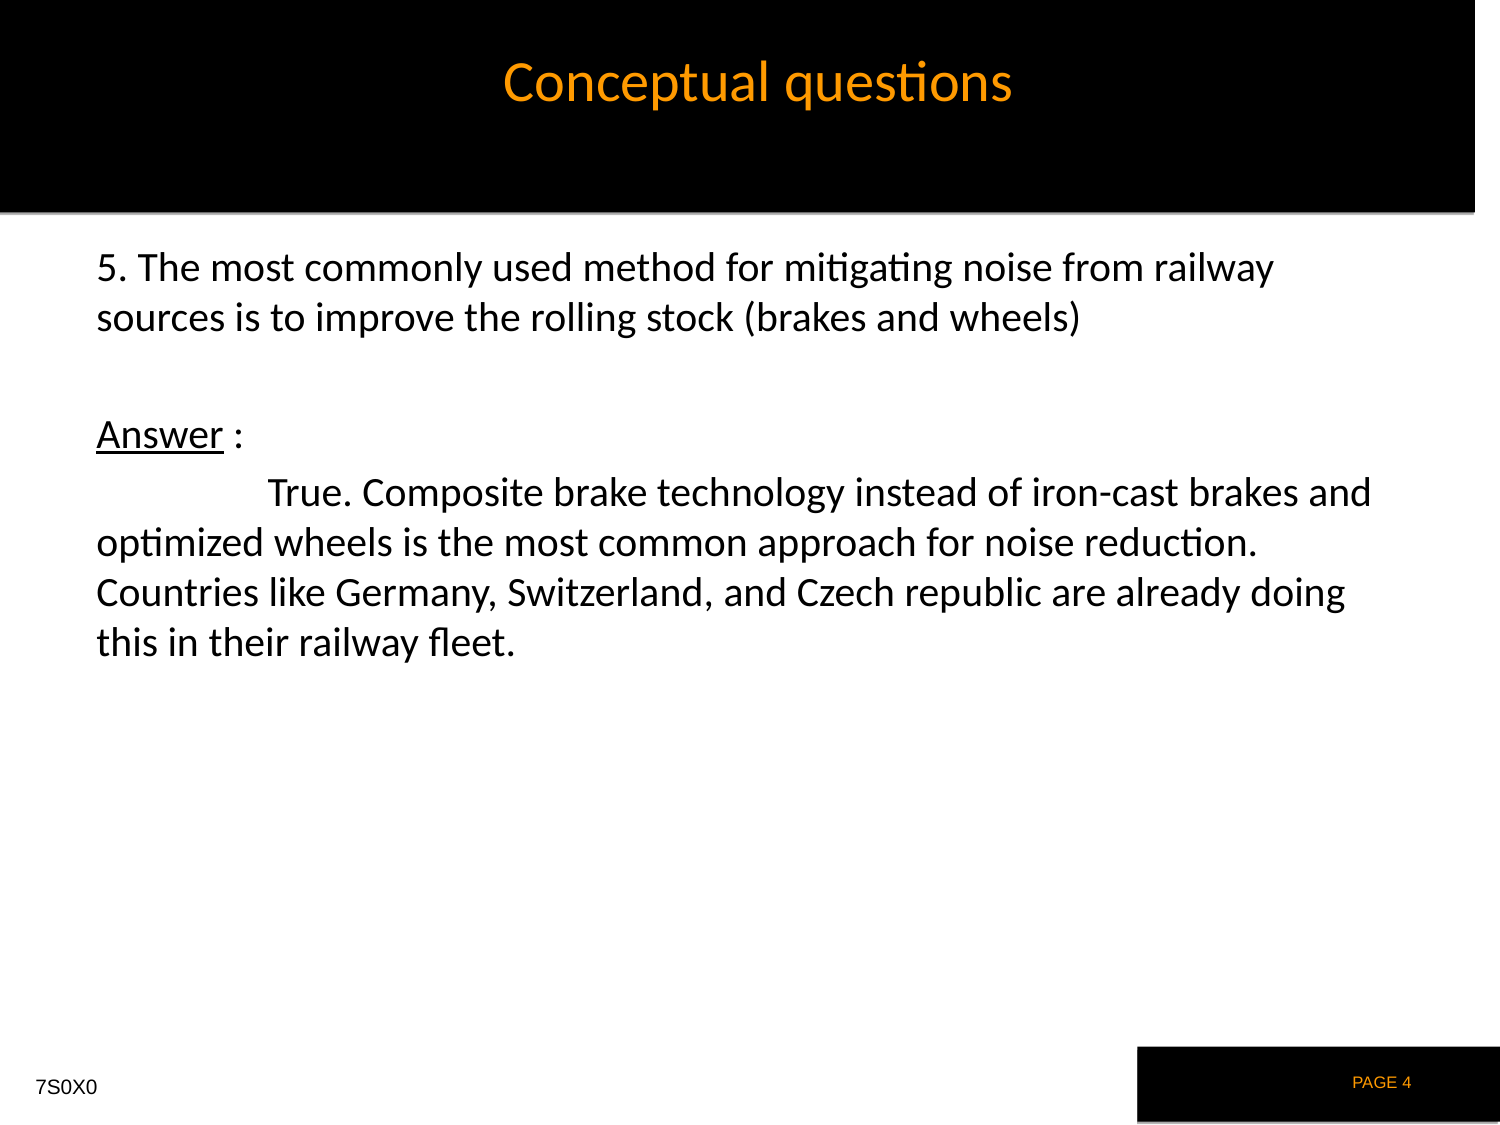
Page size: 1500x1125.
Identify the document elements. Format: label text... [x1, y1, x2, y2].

text_box [0, 0, 1475, 213]
title Conceptual questions [100, 35, 1417, 187]
list 5. The most commonly used method for mitigating noise from railway sources is to improve the rolling stock (brakes and wheels) Answer : True. Composite brake technology instead of iron-cast brakes and optimized wheels is the most common approach for noise reduction. Countries like Germany, Switzerland, and Czech republic are already doing this in their railway fleet. [81, 232, 1394, 736]
text_box 7S0X0 [35, 1070, 626, 1102]
text_box PAGE 4 [1352, 1066, 1453, 1098]
text_box [1137, 1046, 1500, 1122]
